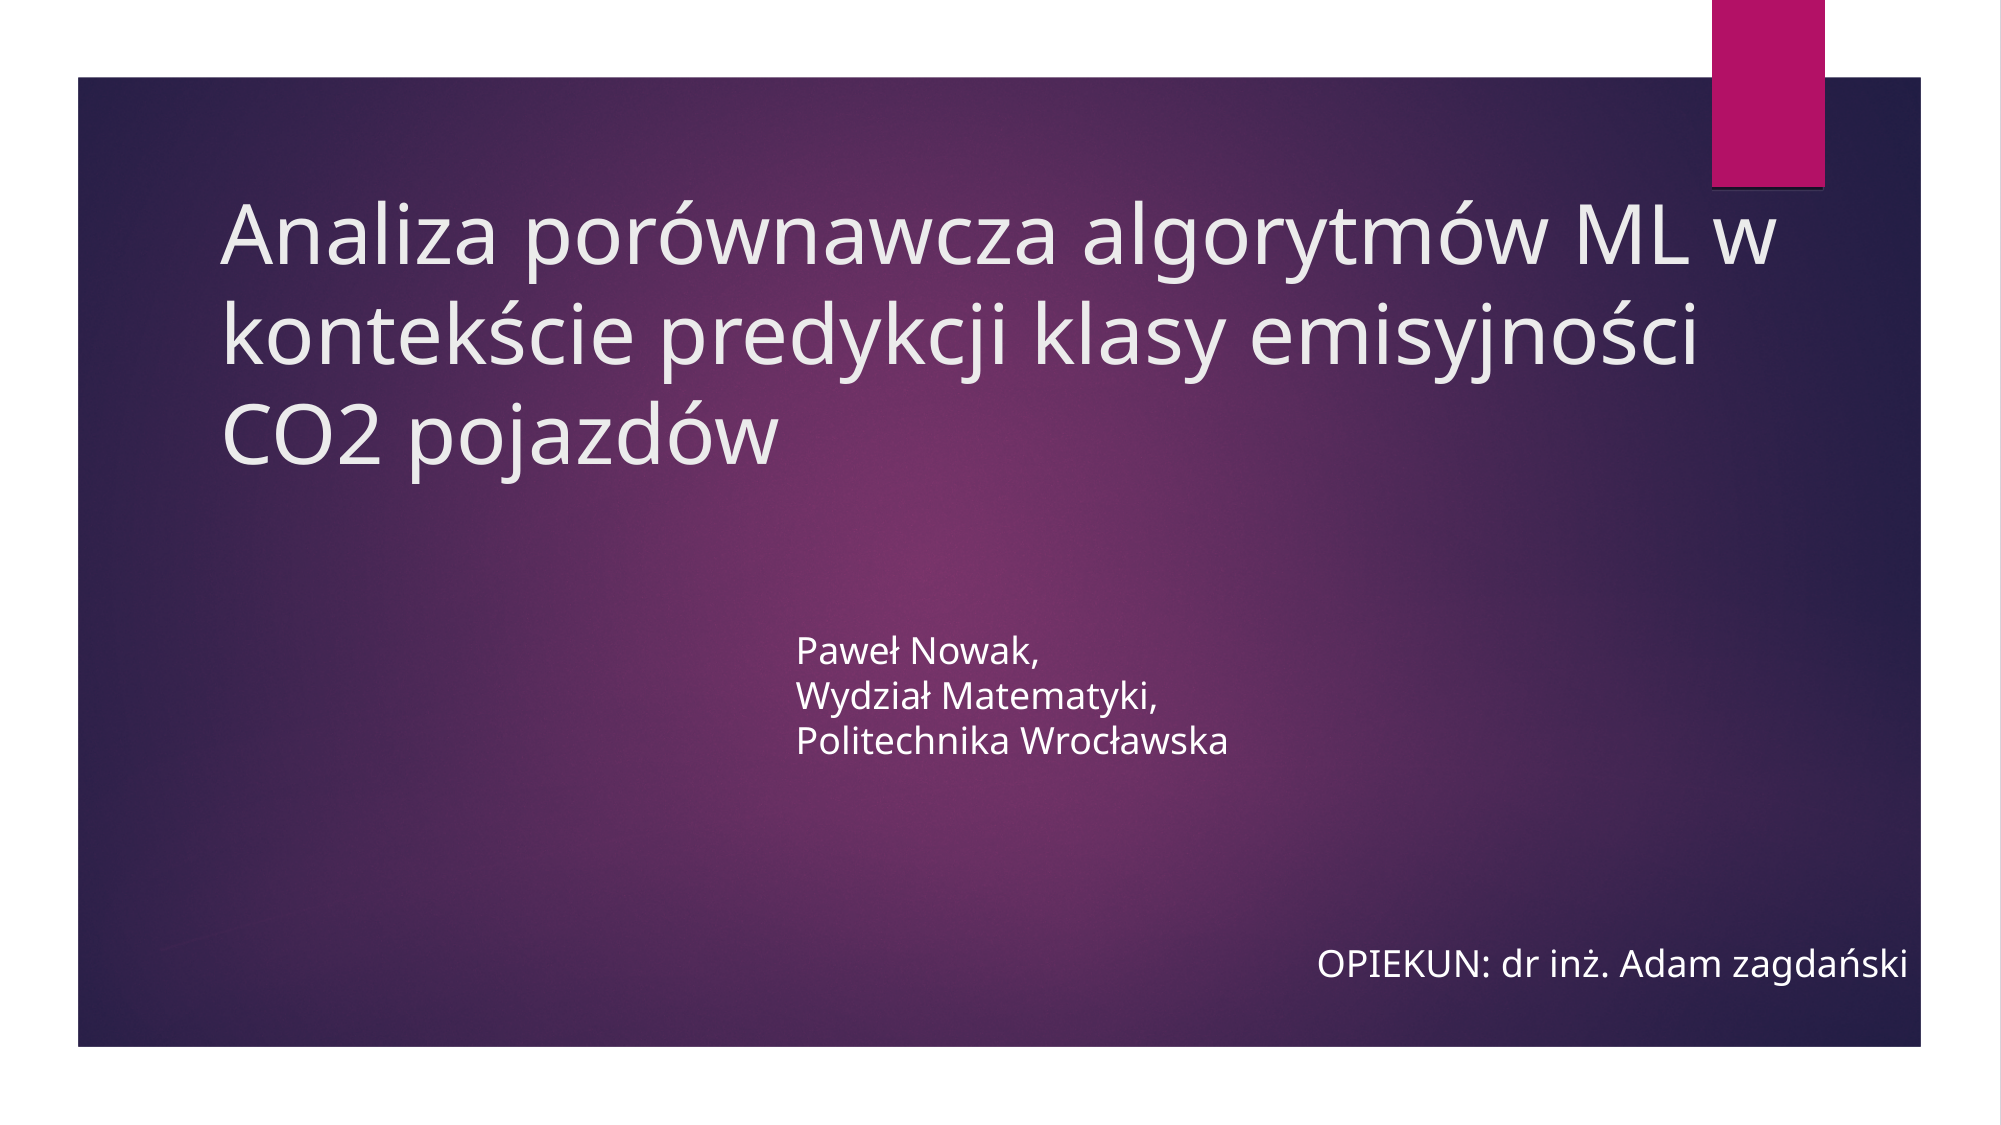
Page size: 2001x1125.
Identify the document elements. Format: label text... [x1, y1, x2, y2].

text_box OPIEKUN: dr inż. Adam zagdański [1301, 932, 1877, 1039]
text_box Paweł Nowak, Wydział Matematyki, Politechnika Wrocławska [780, 619, 1220, 817]
title Analiza porównawcza algorytmów ML w kontekście predykcji klasy emisyjności CO2 pojazdów [158, 141, 1842, 489]
